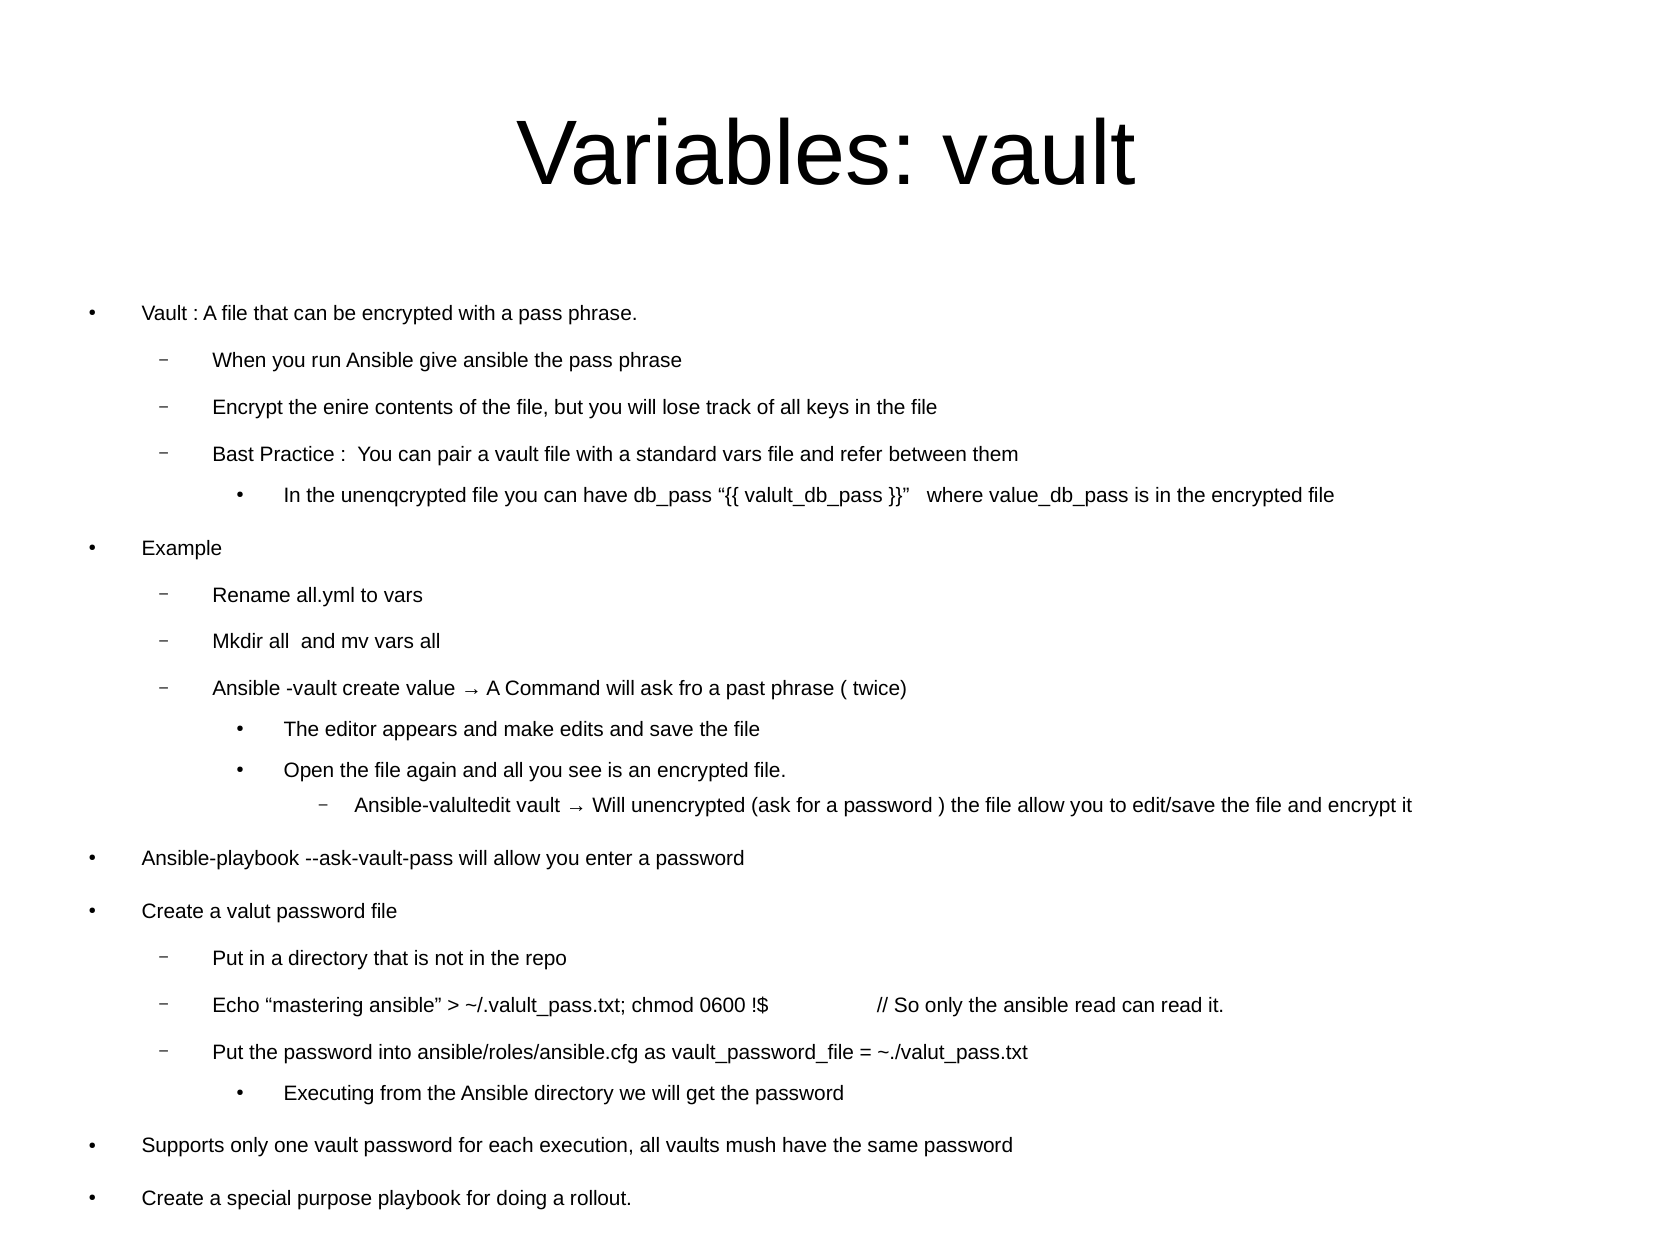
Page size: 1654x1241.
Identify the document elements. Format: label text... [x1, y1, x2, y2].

title Variables: vault [82, 49, 1571, 257]
list Vault : A file that can be encrypted with a pass phrase. When you run Ansible give ansible the pass phrase Encrypt the enire contents of the file, but you will lose track of all keys in the file Bast Practice : You can pair a vault file with a standard vars file and refer between them In the unenqcrypted file you can have db_pass “{{ valult_db_pass }}” where value_db_pass is in the encrypted file Example Rename all.yml to vars Mkdir all and mv vars all Ansible -vault create value → A Command will ask fro a past phrase ( twice) The editor appears and make edits and save the file Open the file again and all you see is an encrypted file. Ansible-valultedit vault → Will unencrypted (ask for a password ) the file allow you to edit/save the file and encrypt it Ansible-playbook --ask-vault-pass will allow you enter a password Create a valut password file Put in a directory that is not in the repo Echo “mastering ansible” > ~/.valult_pass.txt; chmod 0600 !$ // So only the ansible read can read it. Put the password into ansible/roles/ansible.cfg as vault_password_file = ~./valut_pass.txt Executing from the Ansible directory we will get the password Supports only one vault password for each execution, all vaults mush have the same password Create a special purpose playbook for doing a rollout. [70, 302, 1560, 1217]
text_box [283, 921, 314, 992]
